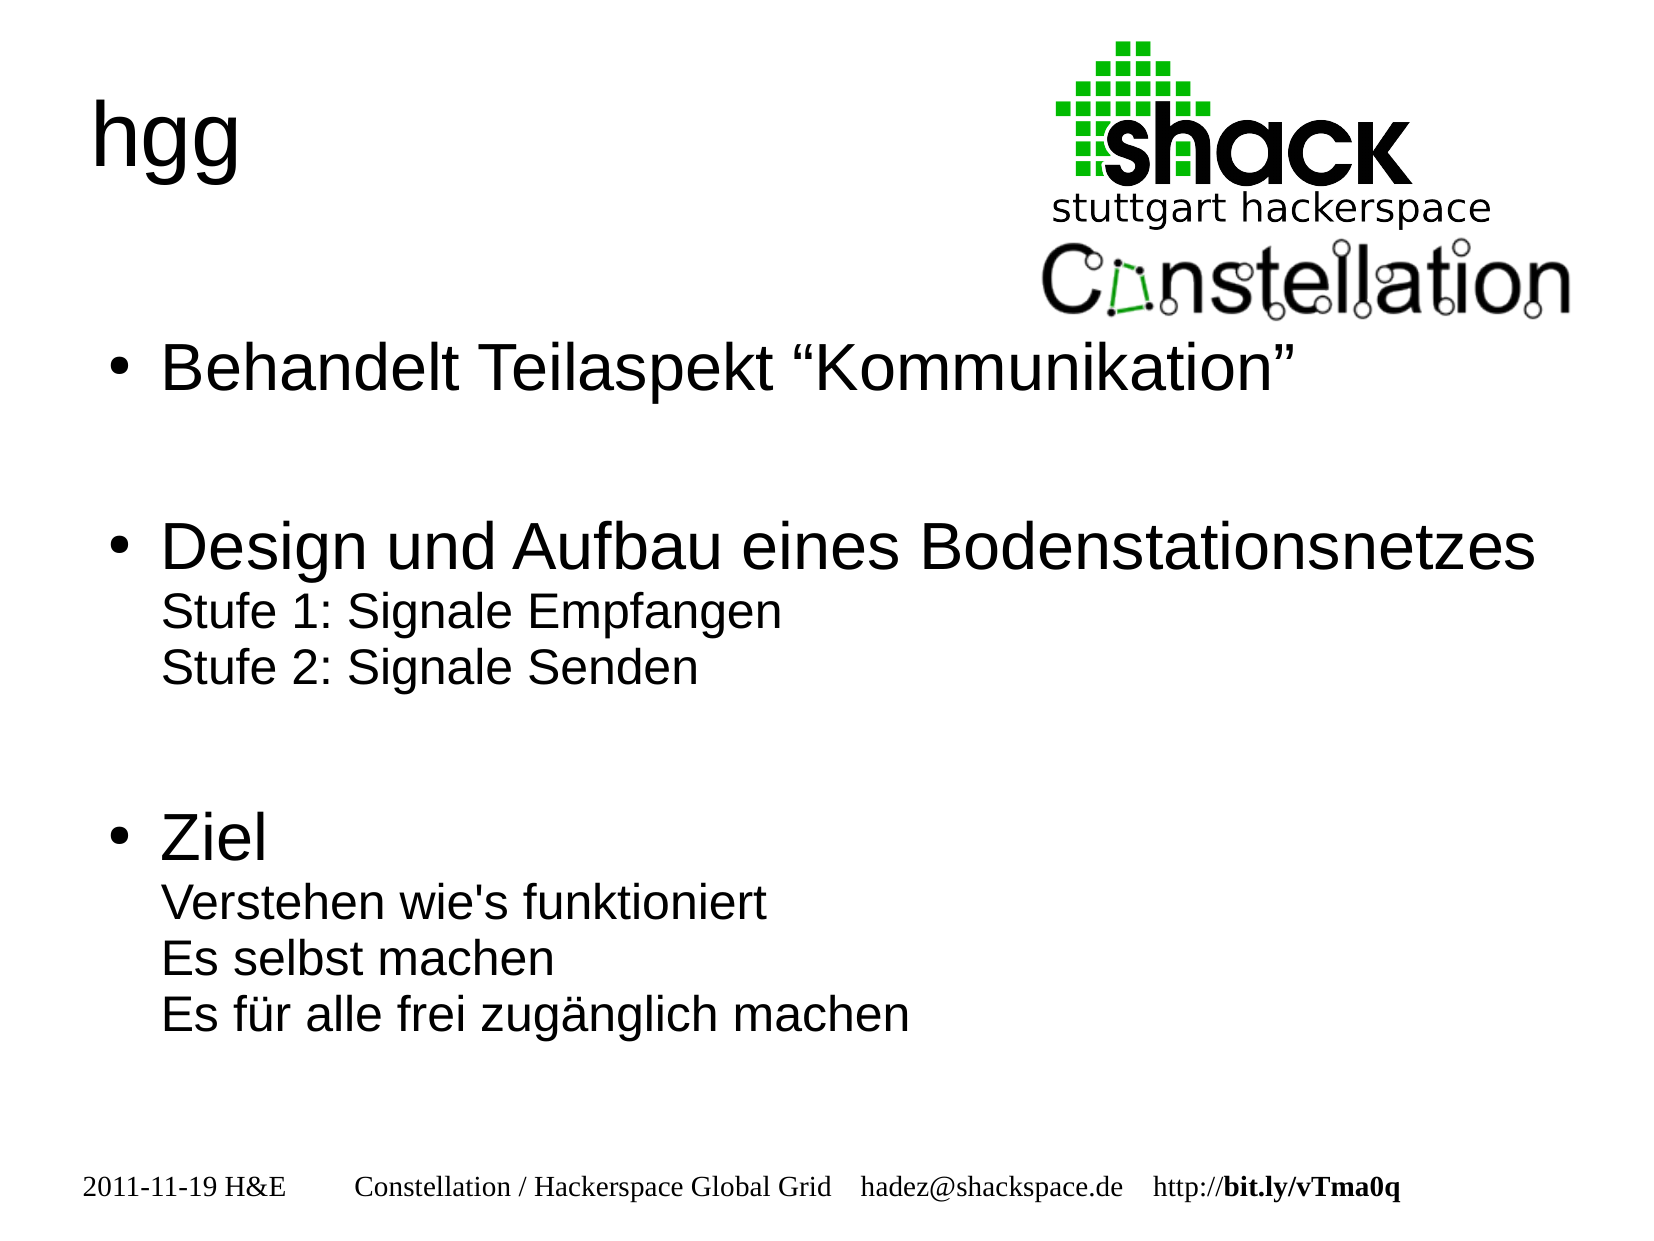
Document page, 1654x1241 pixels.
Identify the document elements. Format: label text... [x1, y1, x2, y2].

title hgg [90, 30, 1029, 241]
picture [1028, 34, 1586, 325]
list Behandelt Teilaspekt “Kommunikation” Design und Aufbau eines Bodenstationsnetzes Stufe 1: Signale Empfangen Stufe 2: Signale Senden Ziel Verstehen wie's funktioniert Es selbst machen Es für alle frei zugänglich machen [90, 330, 1571, 1141]
